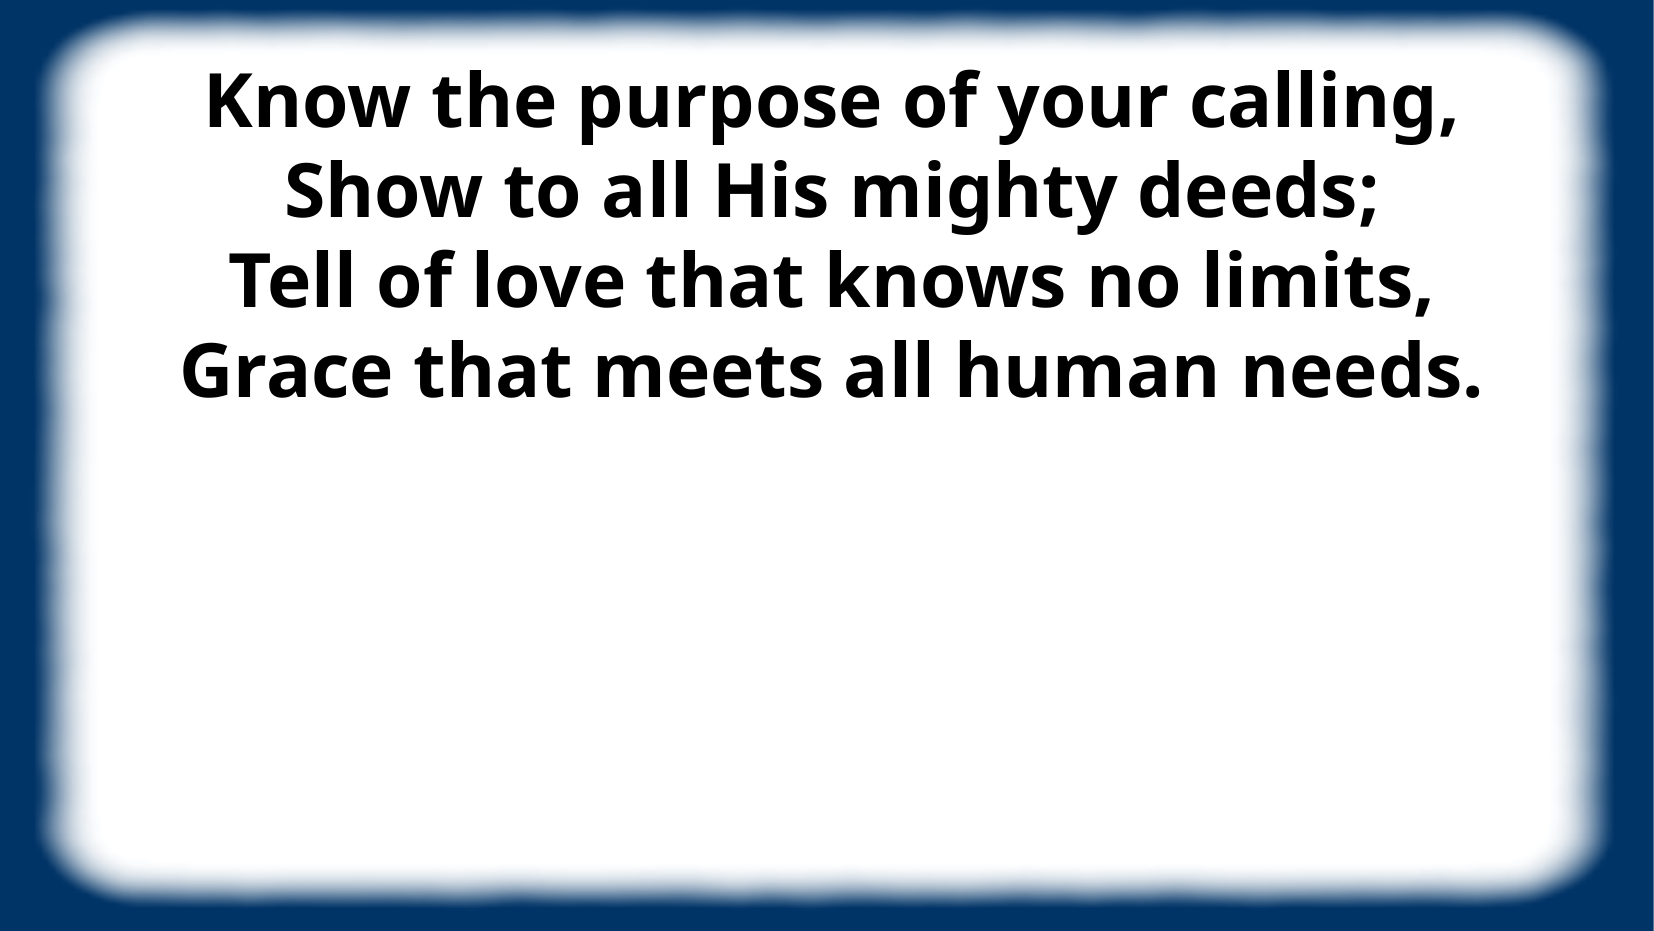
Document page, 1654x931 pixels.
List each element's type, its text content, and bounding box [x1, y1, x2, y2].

text_box Know the purpose of your calling, Show to all His mighty deeds; Tell of love that knows no limits, Grace that meets all human needs. [135, 45, 1531, 421]
picture [0, 0, 1654, 931]
